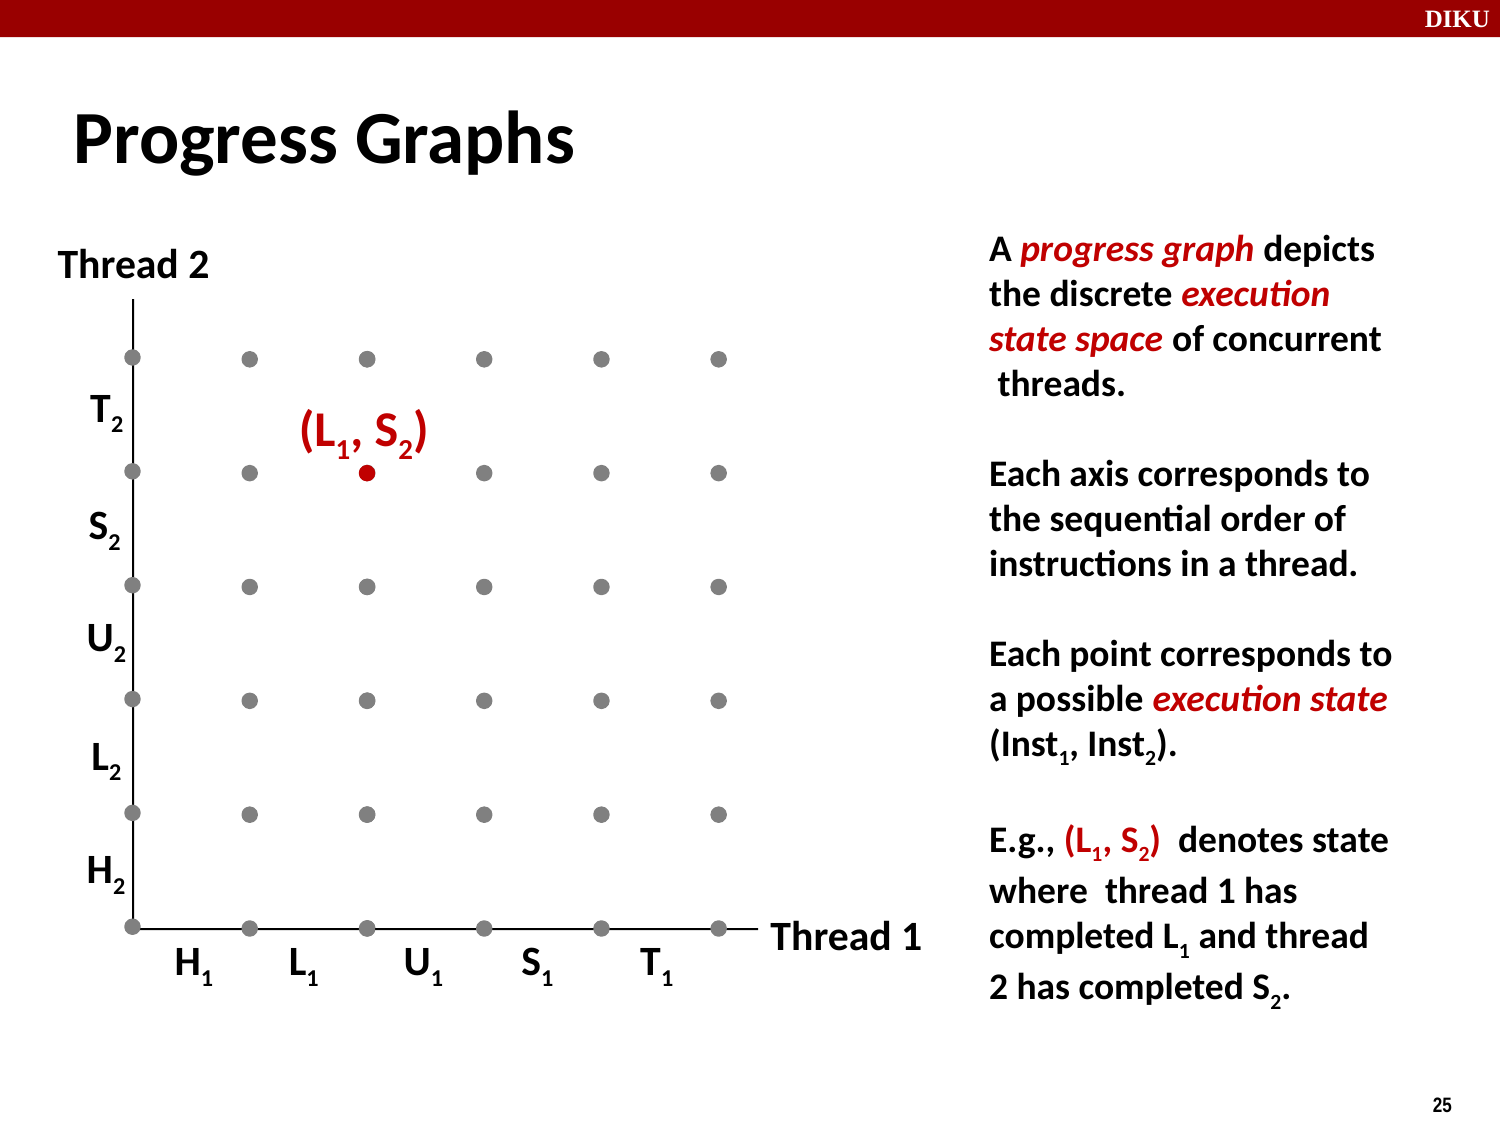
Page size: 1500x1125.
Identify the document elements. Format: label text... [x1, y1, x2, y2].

text_box [126, 351, 139, 364]
text_box [243, 353, 256, 366]
text_box [360, 473, 374, 480]
text_box L2 [76, 721, 137, 793]
text_box [595, 808, 608, 821]
text_box (L1, S2) [284, 389, 455, 473]
text_box [595, 353, 608, 366]
text_box [126, 806, 139, 820]
text_box T1 [625, 926, 688, 999]
text_box [478, 580, 491, 594]
text_box [126, 579, 139, 592]
text_box [712, 580, 725, 594]
text_box [712, 808, 725, 821]
text_box [360, 808, 374, 821]
text_box [360, 922, 374, 935]
text_box S1 [506, 926, 568, 999]
text_box [126, 465, 139, 478]
text_box T2 [75, 373, 138, 445]
text_box [595, 694, 608, 708]
text_box H2 [71, 835, 140, 907]
text_box [360, 694, 374, 708]
text_box [478, 353, 491, 366]
text_box [478, 808, 491, 821]
text_box [712, 466, 725, 480]
text_box [712, 694, 725, 708]
text_box [595, 466, 608, 480]
text_box L1 [273, 926, 334, 999]
text_box Progress Graphs [58, 71, 1304, 197]
text_box [595, 922, 608, 935]
text_box U1 [388, 926, 458, 999]
text_box A progress graph depicts the discrete execution state space of concurrent threads. Each axis corresponds to the sequential order of instructions in a thread. Each point corresponds to a possible execution state (Inst1, Inst2). E.g., (L1, S2) denotes state where thread 1 has completed L1 and thread 2 has completed S2. [974, 216, 1408, 1021]
text_box S2 [73, 491, 136, 563]
text_box H1 [159, 926, 228, 999]
text_box [478, 694, 491, 708]
text_box [360, 580, 374, 594]
text_box [243, 580, 256, 594]
text_box [595, 580, 608, 594]
text_box [360, 352, 374, 366]
text_box [712, 922, 725, 935]
text_box [478, 466, 491, 480]
text_box [243, 922, 256, 935]
text_box [712, 353, 725, 366]
text_box [126, 920, 139, 933]
text_box Thread 1 [755, 901, 938, 967]
text_box U2 [71, 602, 141, 675]
text_box [478, 922, 491, 935]
text_box [243, 466, 256, 480]
text_box [243, 808, 256, 821]
text_box [243, 694, 256, 708]
text_box Thread 2 [42, 229, 225, 294]
text_box [126, 692, 139, 706]
